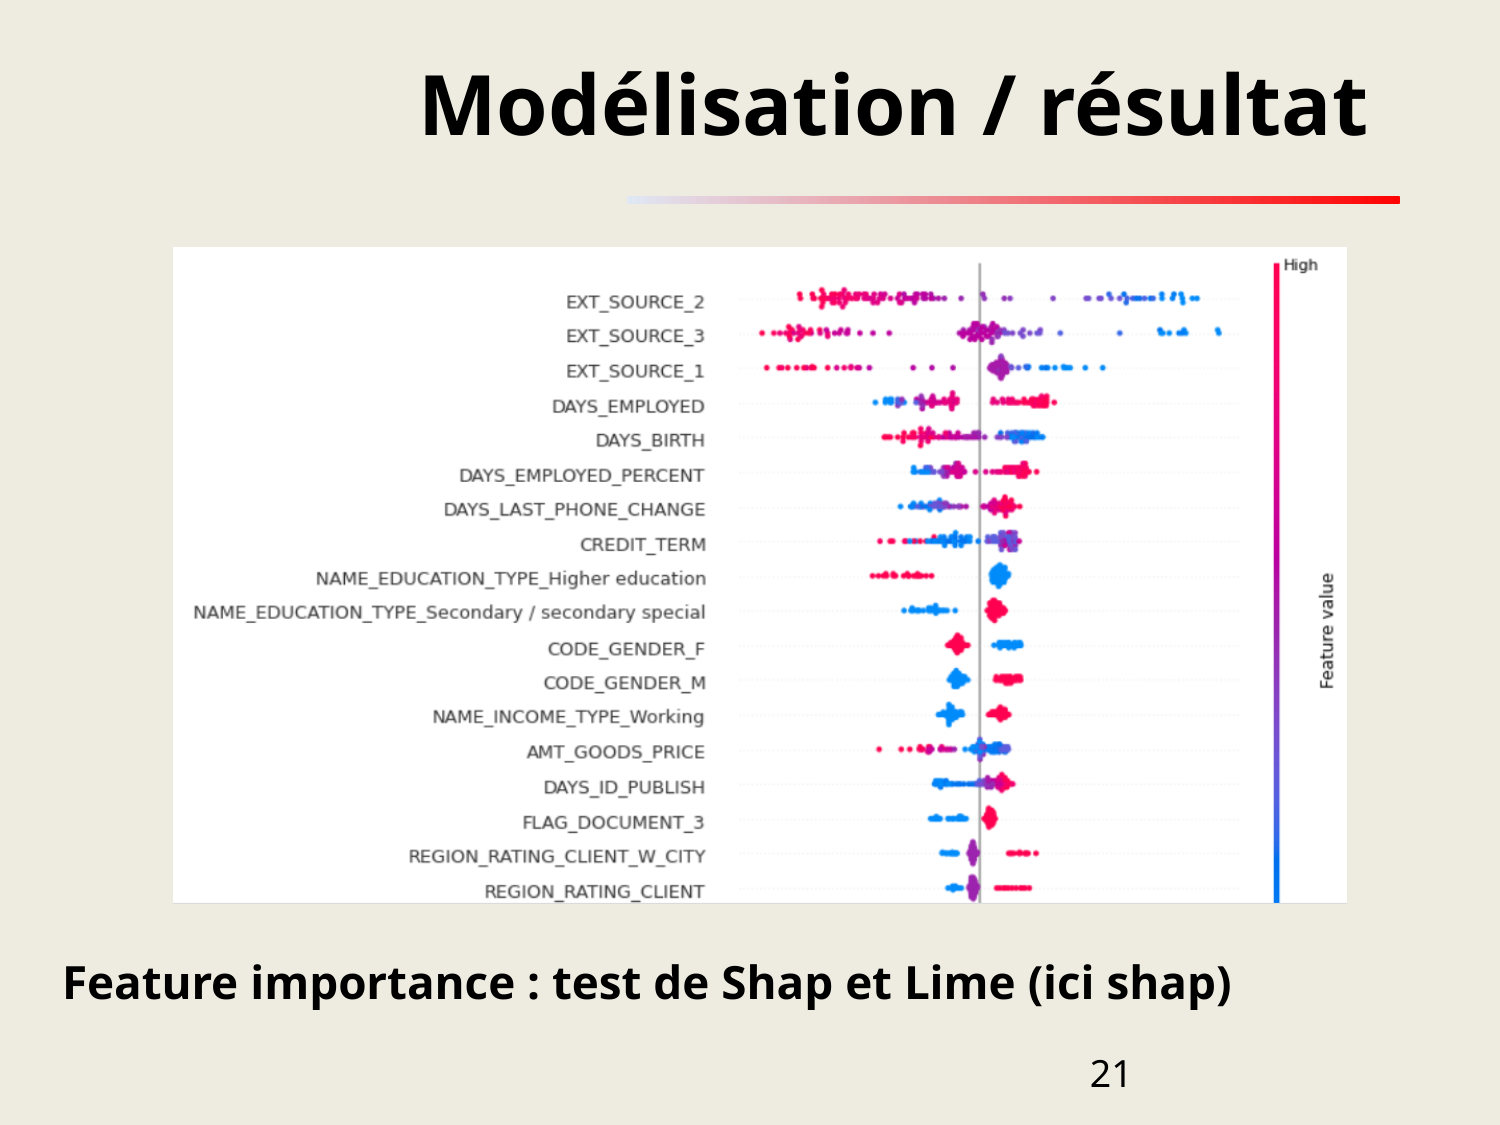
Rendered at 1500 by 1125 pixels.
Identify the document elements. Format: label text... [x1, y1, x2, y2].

text_box [627, 196, 1400, 204]
title Modélisation / résultat [177, 45, 1406, 220]
slide_number <numéro> [1074, 1042, 1425, 1103]
picture [173, 247, 1347, 904]
text_box Feature importance : test de Shap et Lime (ici shap) [47, 945, 1418, 1016]
